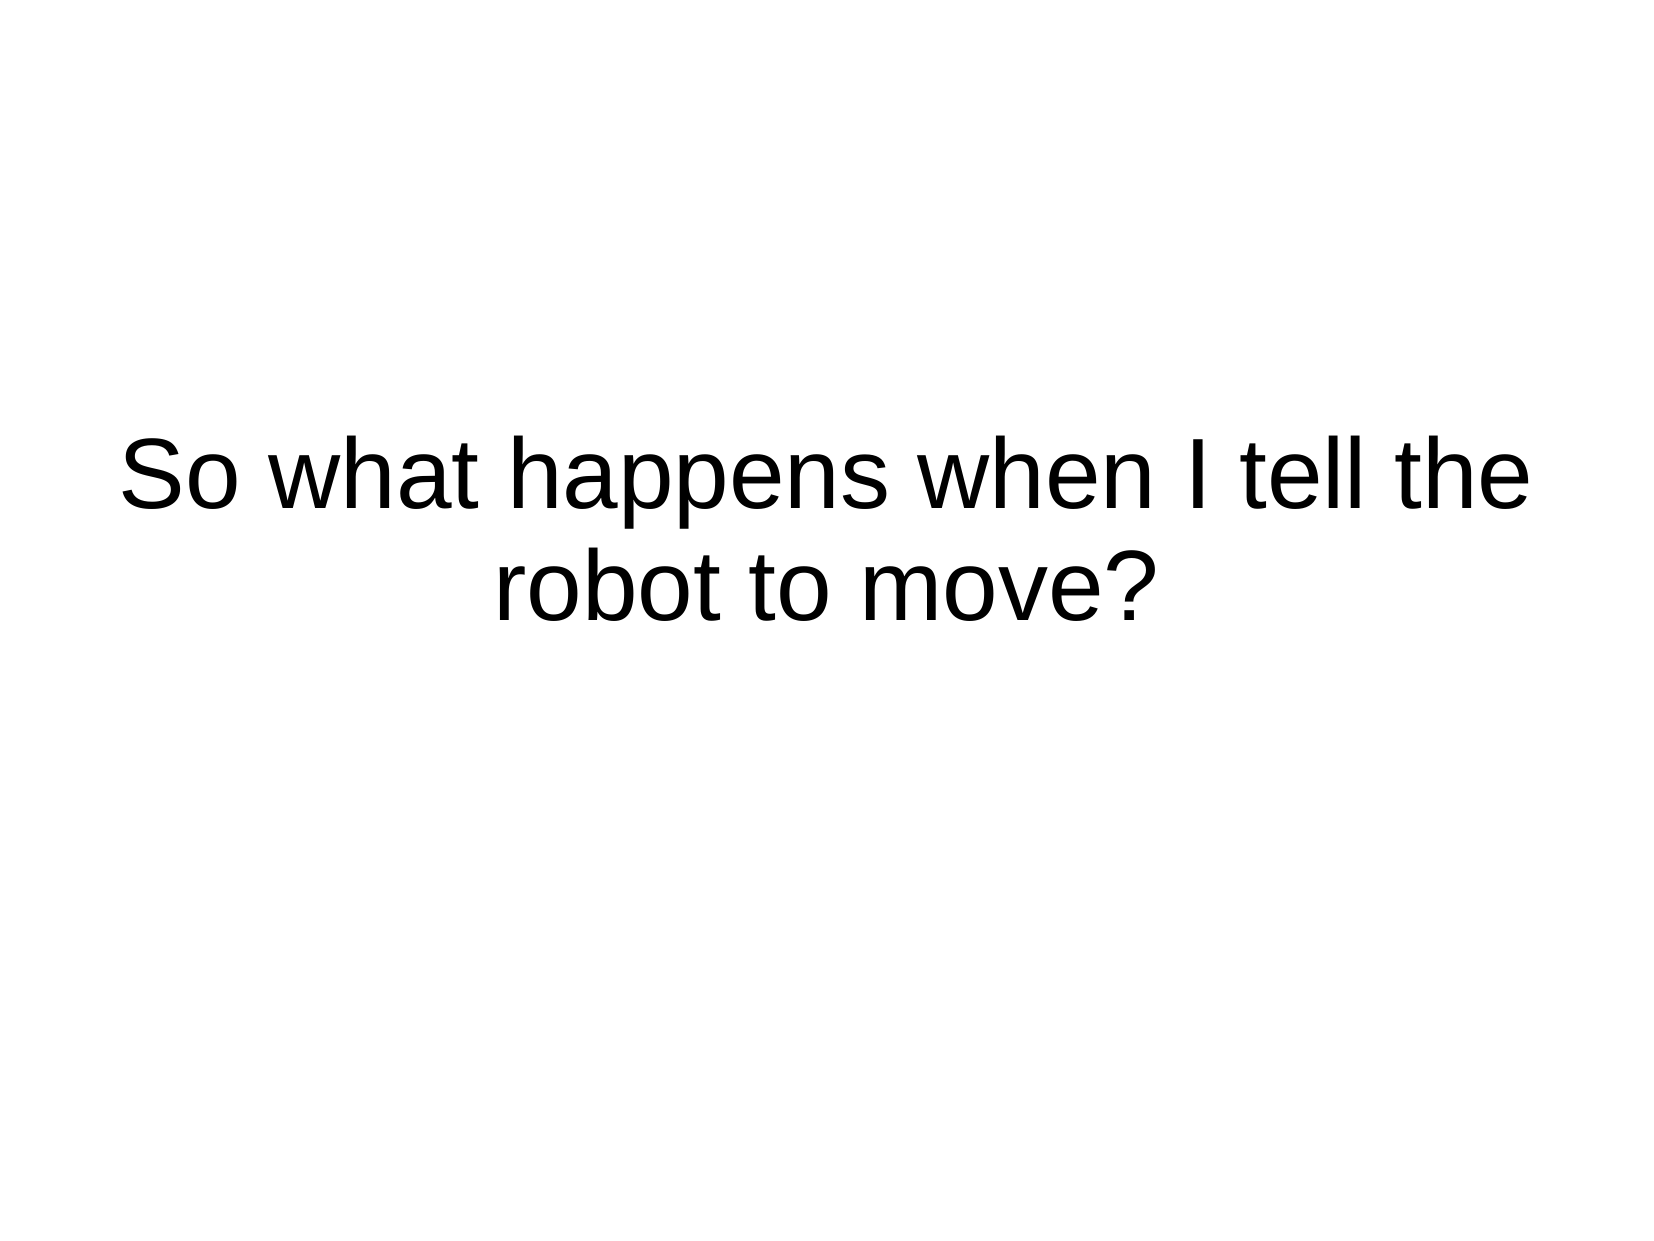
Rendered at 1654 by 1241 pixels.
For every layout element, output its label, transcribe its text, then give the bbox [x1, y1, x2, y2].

subtitle So what happens when I tell the robot to move? [82, 49, 1571, 1010]
